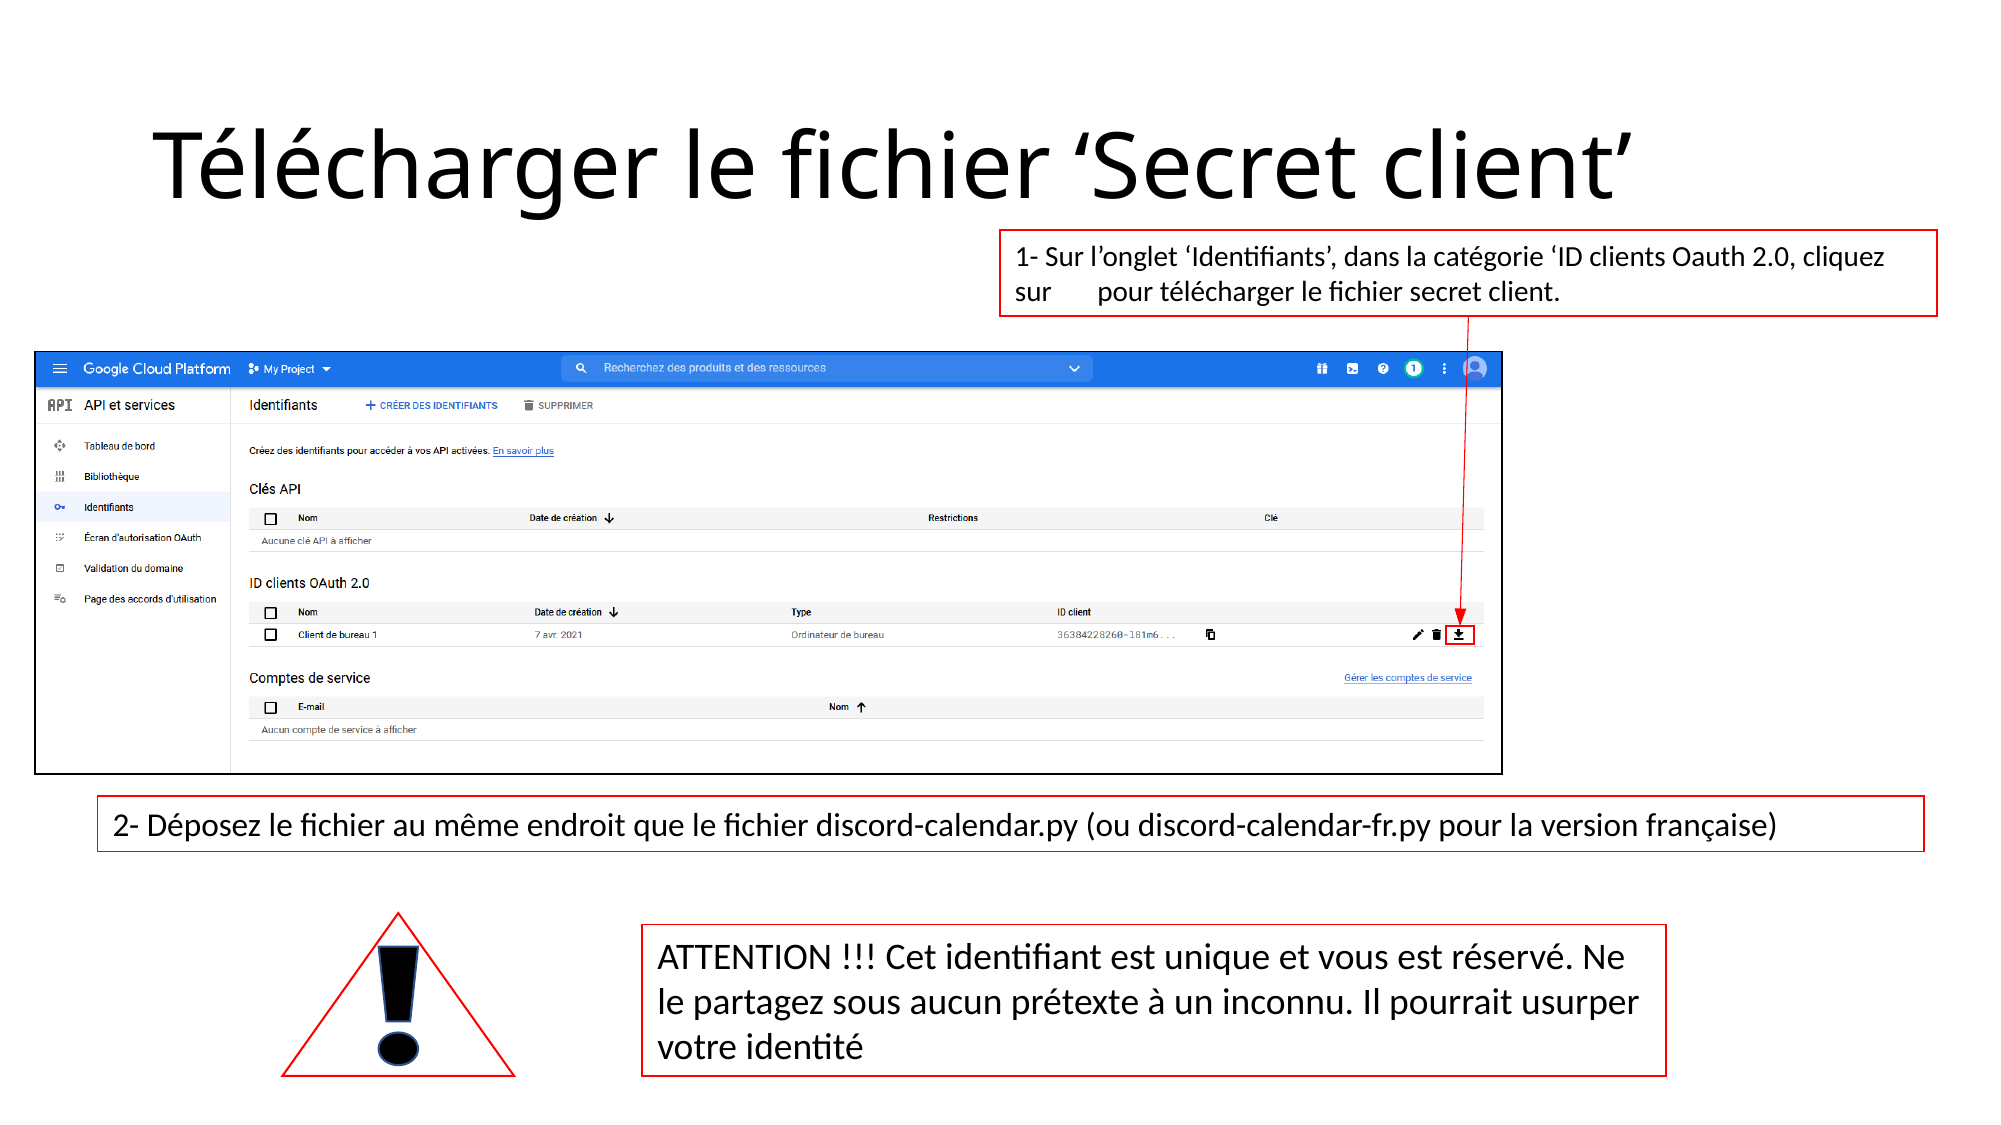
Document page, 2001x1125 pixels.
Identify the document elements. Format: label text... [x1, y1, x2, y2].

text_box 1- Sur l’onglet ‘Identifiants’, dans la catégorie ‘ID clients Oauth 2.0, cliquez sur pour télécharger le fichier secret client. [999, 230, 1937, 316]
text_box [378, 946, 419, 1022]
picture [35, 352, 1502, 773]
title Télécharger le fichier ‘Secret client’ [137, 59, 1863, 278]
picture [1447, 627, 1473, 643]
text_box ATTENTION !!! Cet identifiant est unique et vous est réservé. Ne le partagez sous aucun prétexte à un inconnu. Il pourrait usurper votre identité [642, 924, 1667, 1077]
text_box 2- Déposez le fichier au même endroit que le fichier discord-calendar.py (ou discord-calendar-fr.py pour la version française) [97, 795, 1924, 852]
text_box [378, 1032, 418, 1066]
